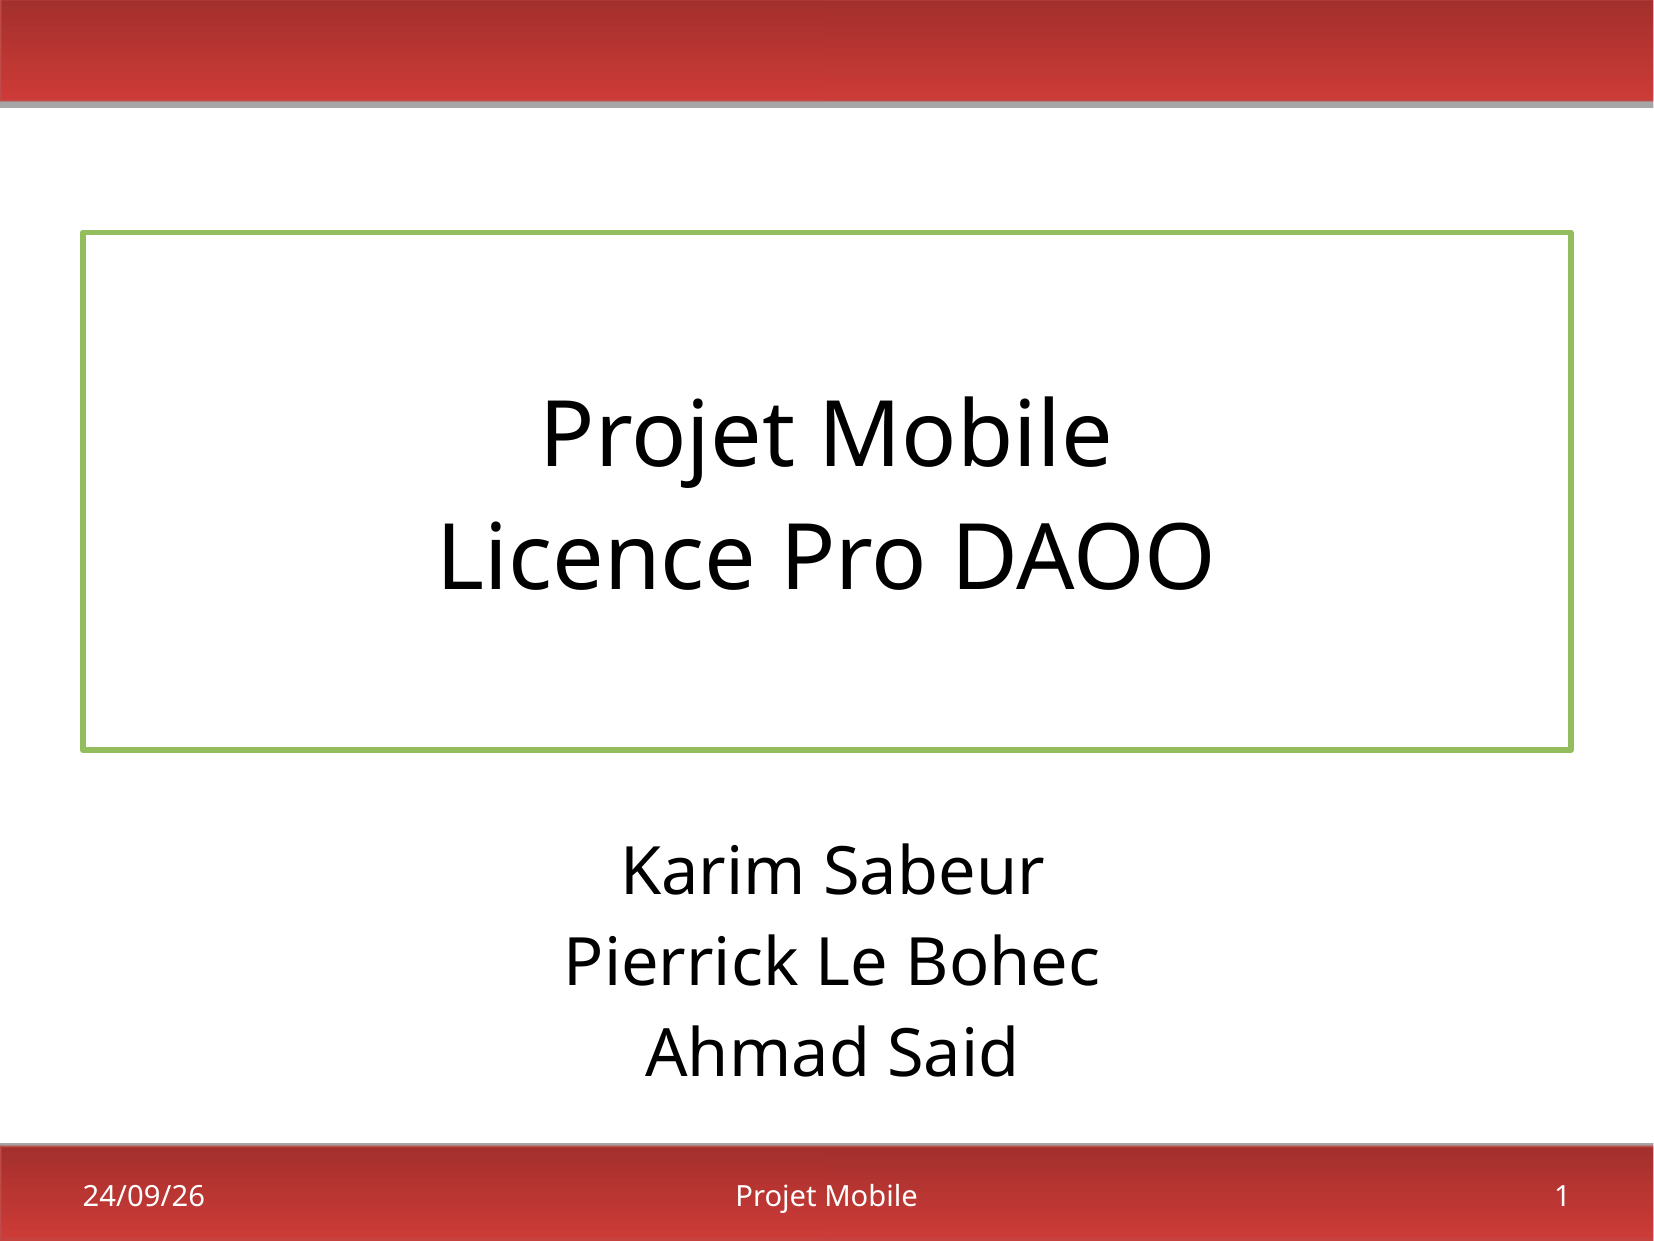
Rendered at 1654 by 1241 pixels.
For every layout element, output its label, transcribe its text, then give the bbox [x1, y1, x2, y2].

title Projet Mobile Licence Pro DAOO [82, 232, 1571, 751]
picture [0, 1143, 1654, 1241]
subtitle Karim Sabeur Pierrick Le Bohec Ahmad Said [88, 797, 1577, 1123]
picture [0, 0, 1654, 108]
